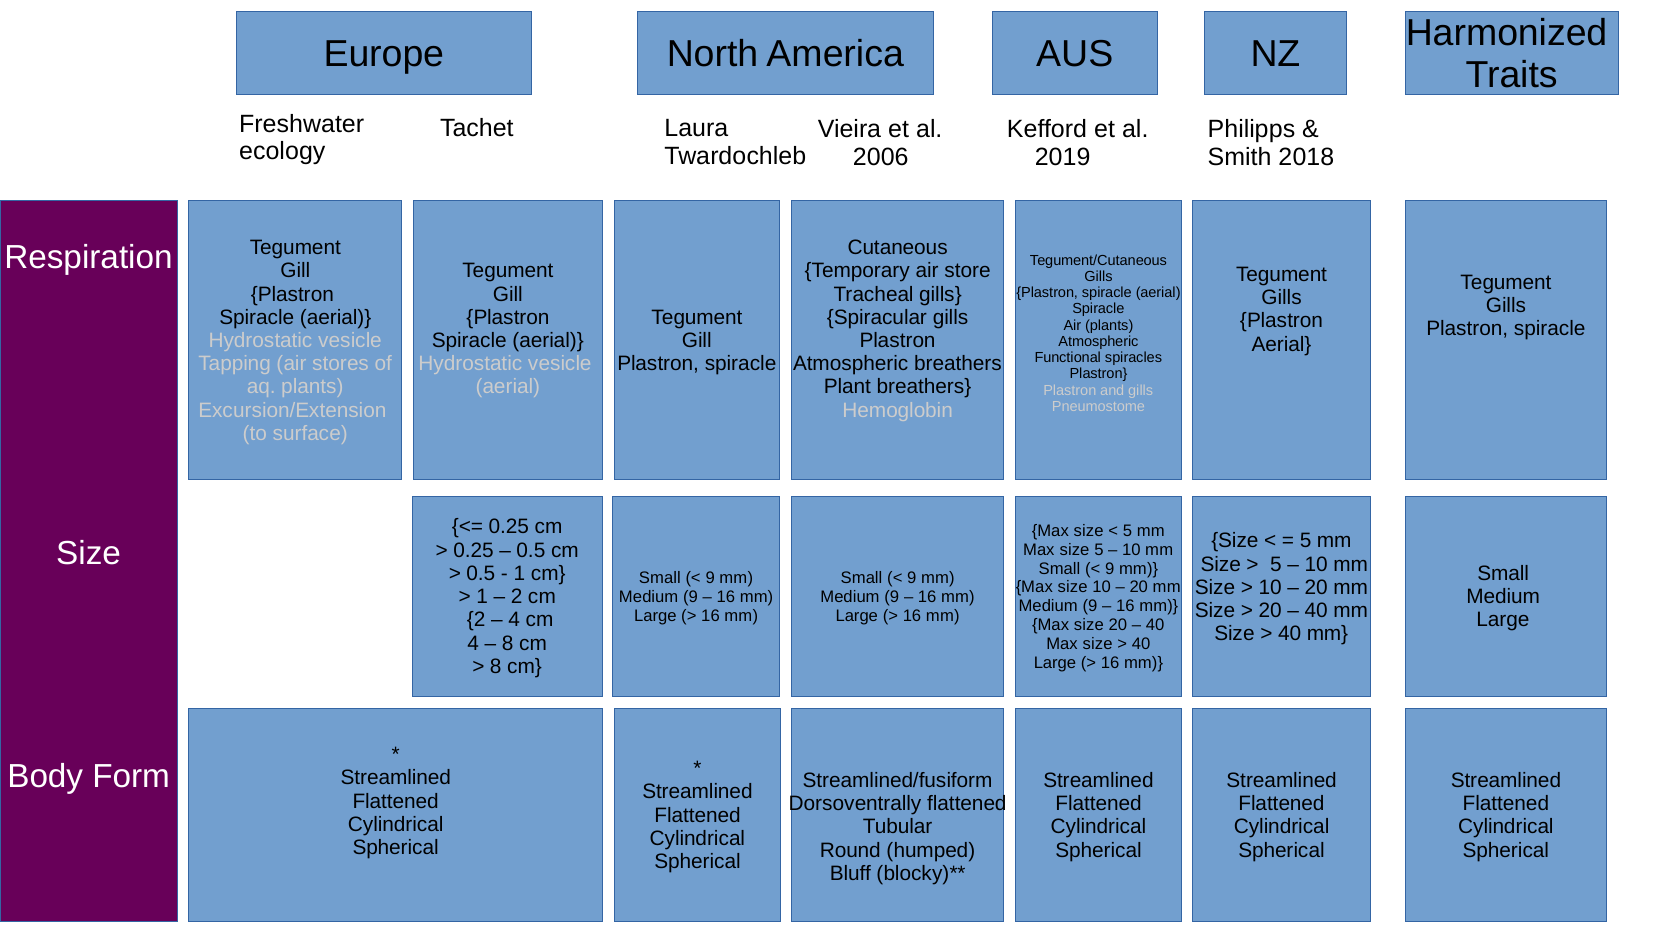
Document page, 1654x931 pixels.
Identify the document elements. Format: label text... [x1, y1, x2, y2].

text_box Vieira et al. 2006 [1004, 207, 1015, 249]
text_box Small (< 9 mm) Medium (9 – 16 mm) Large (> 16 mm) [791, 496, 1004, 697]
text_box AUS [992, 11, 1158, 95]
text_box Tegument Gills Plastron, spiracle [1405, 200, 1607, 480]
text_box Streamlined Flattened Cylindrical Spherical [1015, 708, 1182, 922]
text_box Tegument/Cutaneous Gills {Plastron, spiracle (aerial) Spiracle Air (plants) Atmospheric Functional spiracles Plastron} Plastron and gills Pneumostome [1015, 200, 1182, 480]
text_box Small Medium Large [1405, 496, 1607, 697]
text_box Tachet [425, 106, 579, 164]
text_box Europe [236, 11, 532, 95]
text_box * Streamlined Flattened Cylindrical Spherical [188, 708, 603, 922]
text_box Tegument Gill Plastron, spiracle [614, 200, 780, 480]
text_box Tegument Gills {Plastron Aerial} [1192, 200, 1371, 480]
text_box Streamlined Flattened Cylindrical Spherical [1405, 708, 1607, 922]
text_box Philipps & Smith 2018 [1192, 107, 1394, 249]
text_box {Size < = 5 mm Size > 5 – 10 mm Size > 10 – 20 mm Size > 20 – 40 mm Size > 40 mm} [1192, 496, 1371, 697]
text_box Tegument Gill {Plastron Spiracle (aerial)} Hydrostatic vesicle (aerial) [413, 200, 603, 480]
text_box [178, 307, 188, 406]
text_box Streamlined Flattened Cylindrical Spherical [1192, 708, 1371, 922]
text_box Streamlined/fusiform Dorsoventrally flattened Tubular Round (humped) Bluff (blocky)** [791, 708, 1004, 922]
text_box Respiration Size Body Form [0, 200, 178, 922]
text_box * Streamlined Flattened Cylindrical Spherical [614, 708, 781, 922]
text_box {Max size < 5 mm Max size 5 – 10 mm Small (< 9 mm)} {Max size 10 – 20 mm Medium (9 – 16 mm)} {Max size 20 – 40 Max size > 40 Large (> 16 mm)} [1015, 496, 1182, 697]
text_box {<= 0.25 cm > 0.25 – 0.5 cm > 0.5 - 1 cm} > 1 – 2 cm {2 – 4 cm 4 – 8 cm > 8 cm} [412, 496, 603, 697]
text_box [662, 310, 882, 620]
text_box Harmonized Traits [1405, 11, 1619, 95]
text_box Vieira et al. 2006 [886, 107, 992, 200]
text_box North America [637, 11, 934, 95]
text_box Small (< 9 mm) Medium (9 – 16 mm) Large (> 16 mm) [612, 496, 780, 697]
text_box Laura Twardochleb [649, 106, 886, 237]
text_box NZ [1204, 11, 1347, 95]
text_box Freshwater ecology [224, 101, 615, 201]
text_box Tegument Gill {Plastron Spiracle (aerial)} Hydrostatic vesicle Tapping (air stores of aq. plants) Excursion/Extension (to surface) [188, 200, 402, 480]
text_box Kefford et al. 2019 [992, 107, 1192, 207]
text_box Cutaneous {Temporary air store Tracheal gills} {Spiracular gills Plastron Atmospheric breathers Plant breathers} Hemoglobin [791, 200, 1004, 480]
